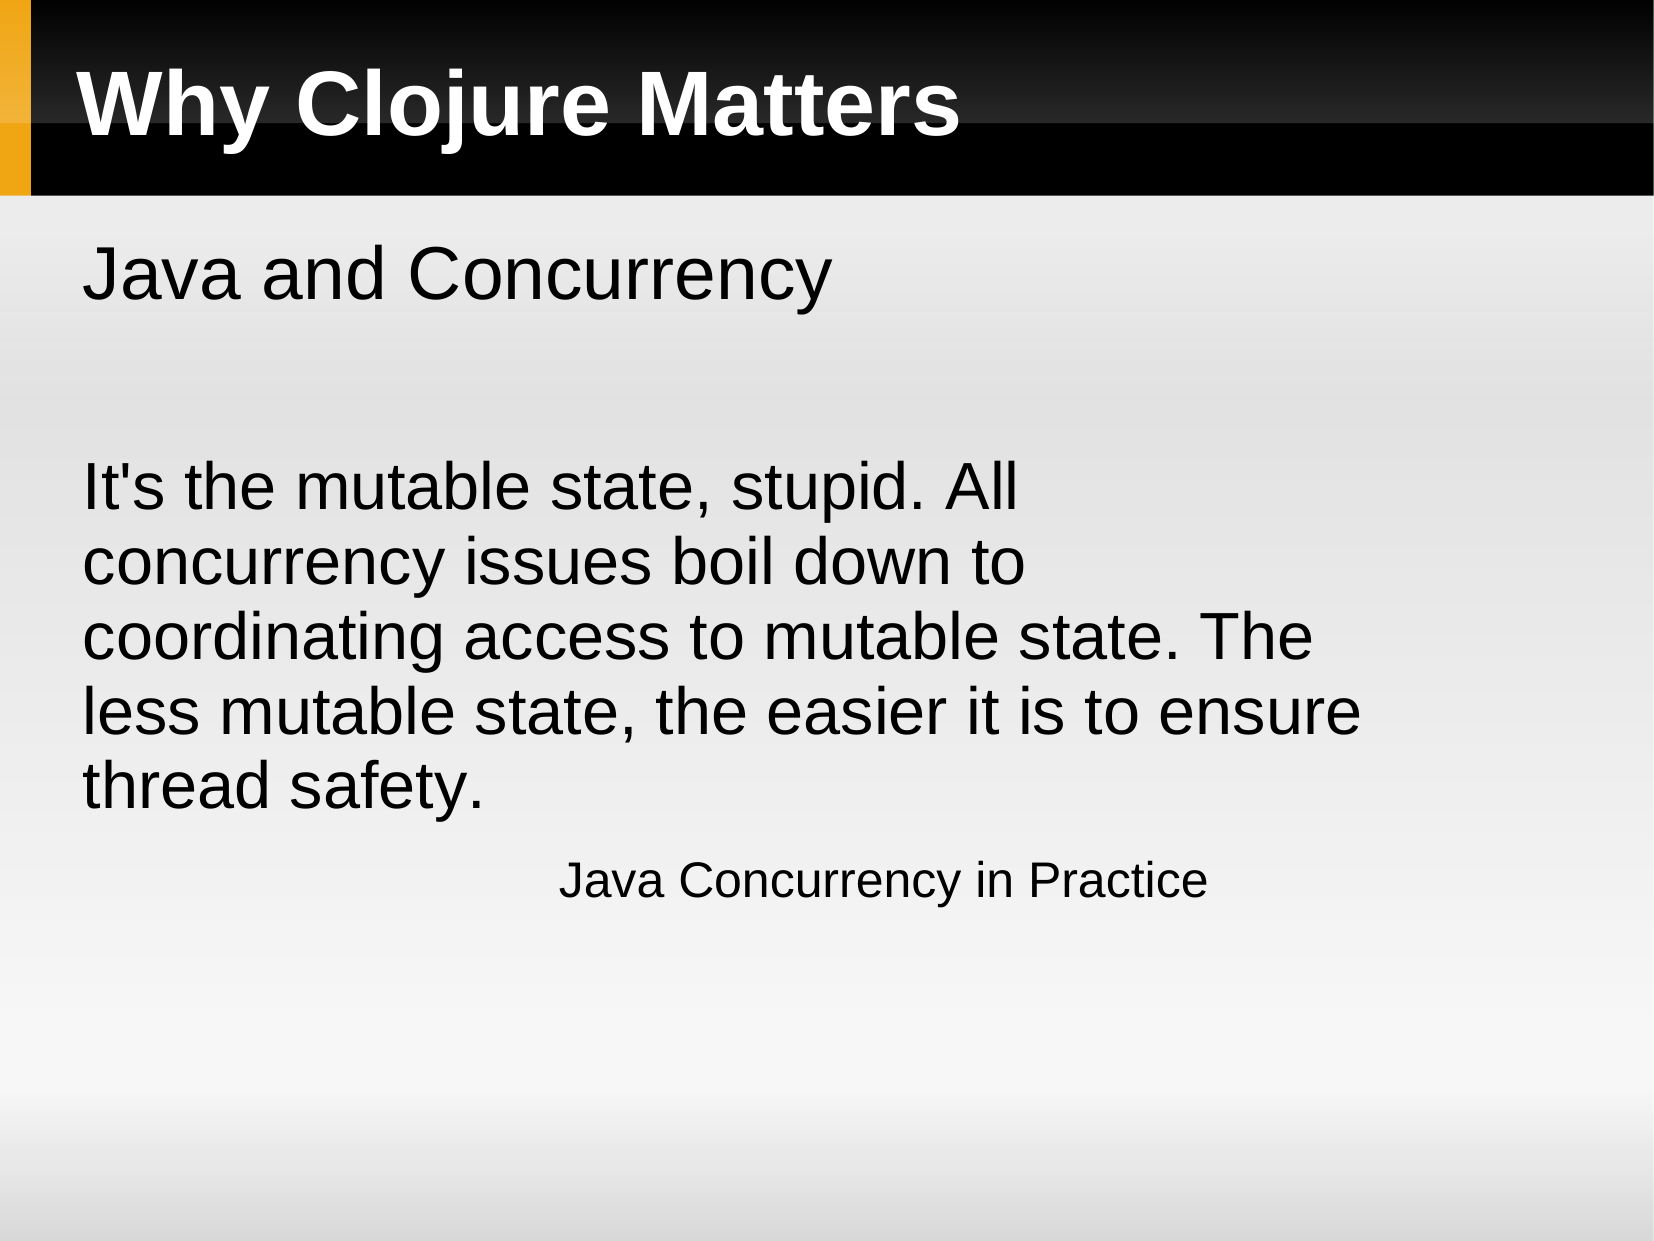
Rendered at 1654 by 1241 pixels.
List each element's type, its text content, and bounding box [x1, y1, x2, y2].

list Java and Concurrency It's the mutable state, stupid. All concurrency issues boil down to coordinating access to mutable state. The less mutable state, the easier it is to ensure thread safety. Java Concurrency in Practice [82, 231, 1388, 1036]
title Why Clojure Matters [76, 0, 1565, 208]
picture [0, 0, 1654, 1241]
